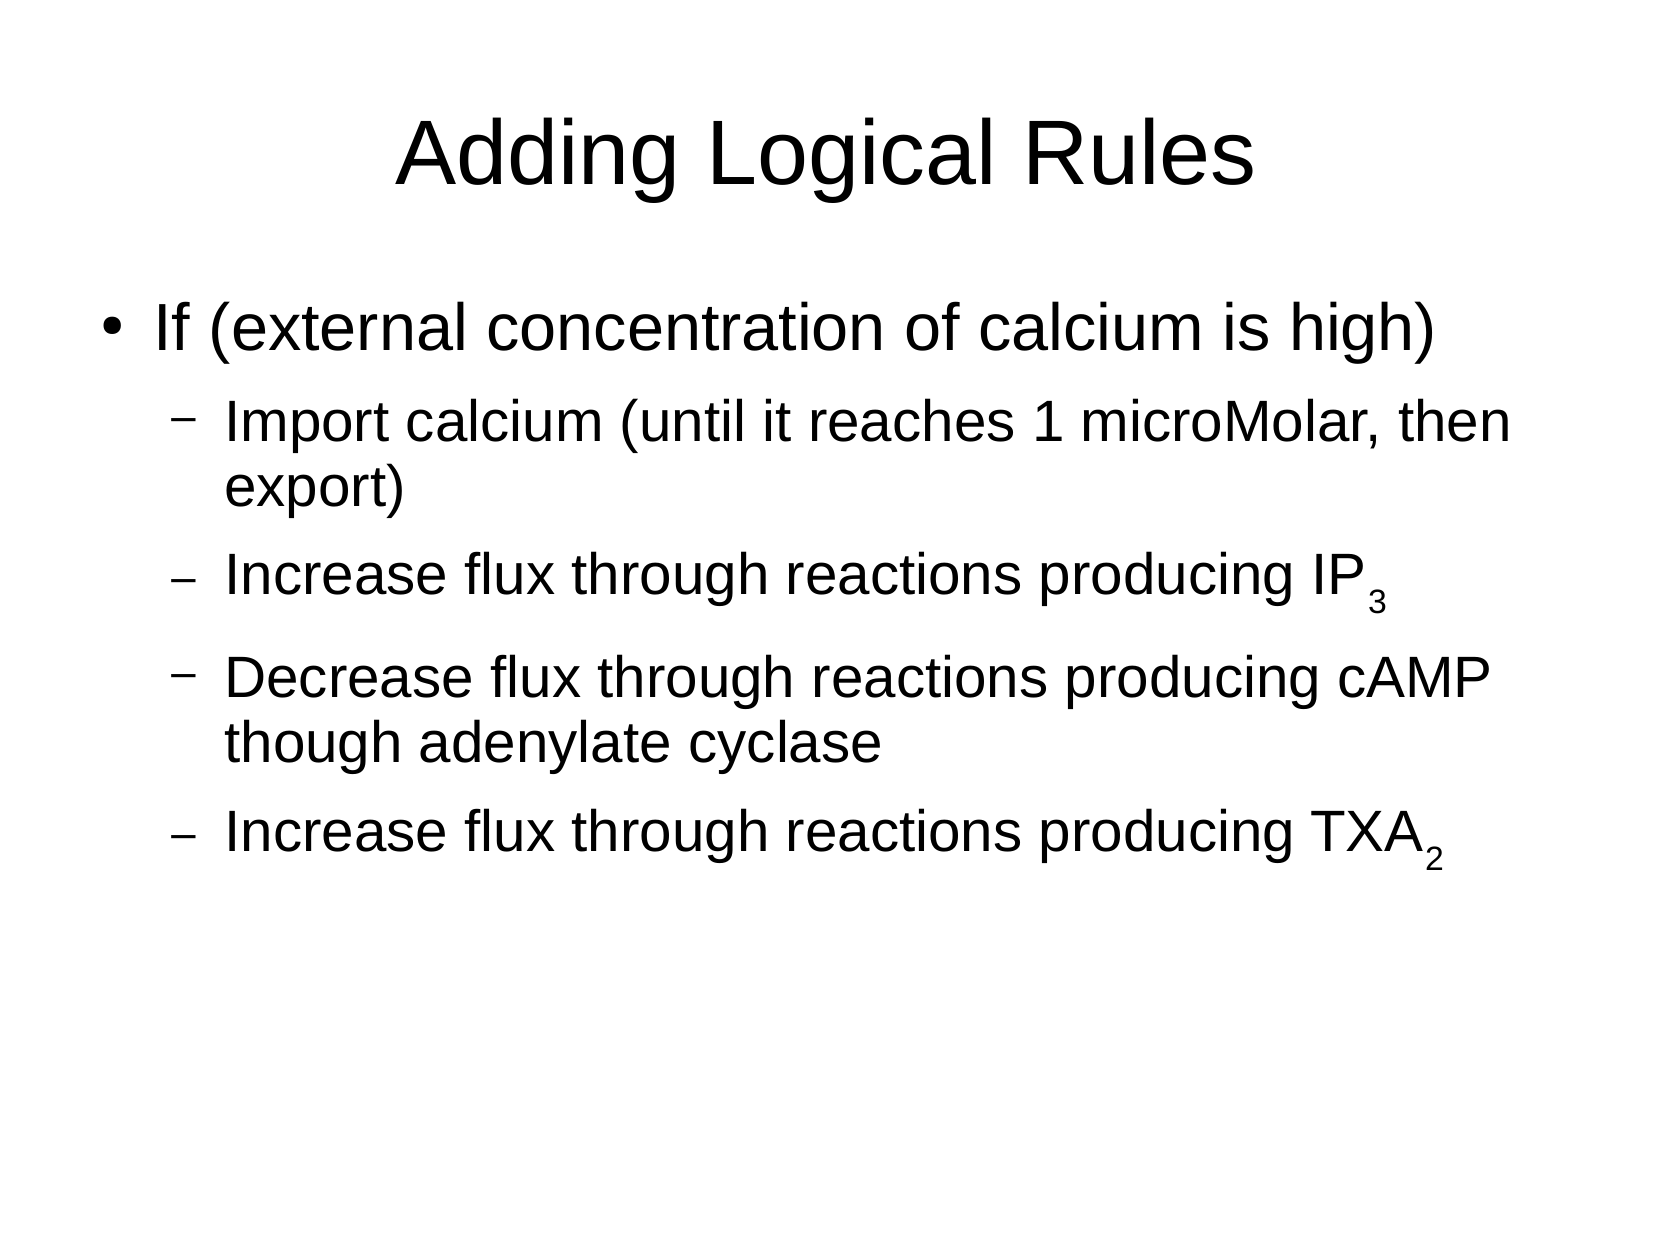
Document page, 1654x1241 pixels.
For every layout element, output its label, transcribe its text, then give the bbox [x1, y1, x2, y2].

list If (external concentration of calcium is high) Import calcium (until it reaches 1 microMolar, then export) Increase flux through reactions producing IP3 Decrease flux through reactions producing cAMP though adenylate cyclase Increase flux through reactions producing TXA2 [82, 290, 1571, 1010]
title Adding Logical Rules [82, 49, 1571, 257]
